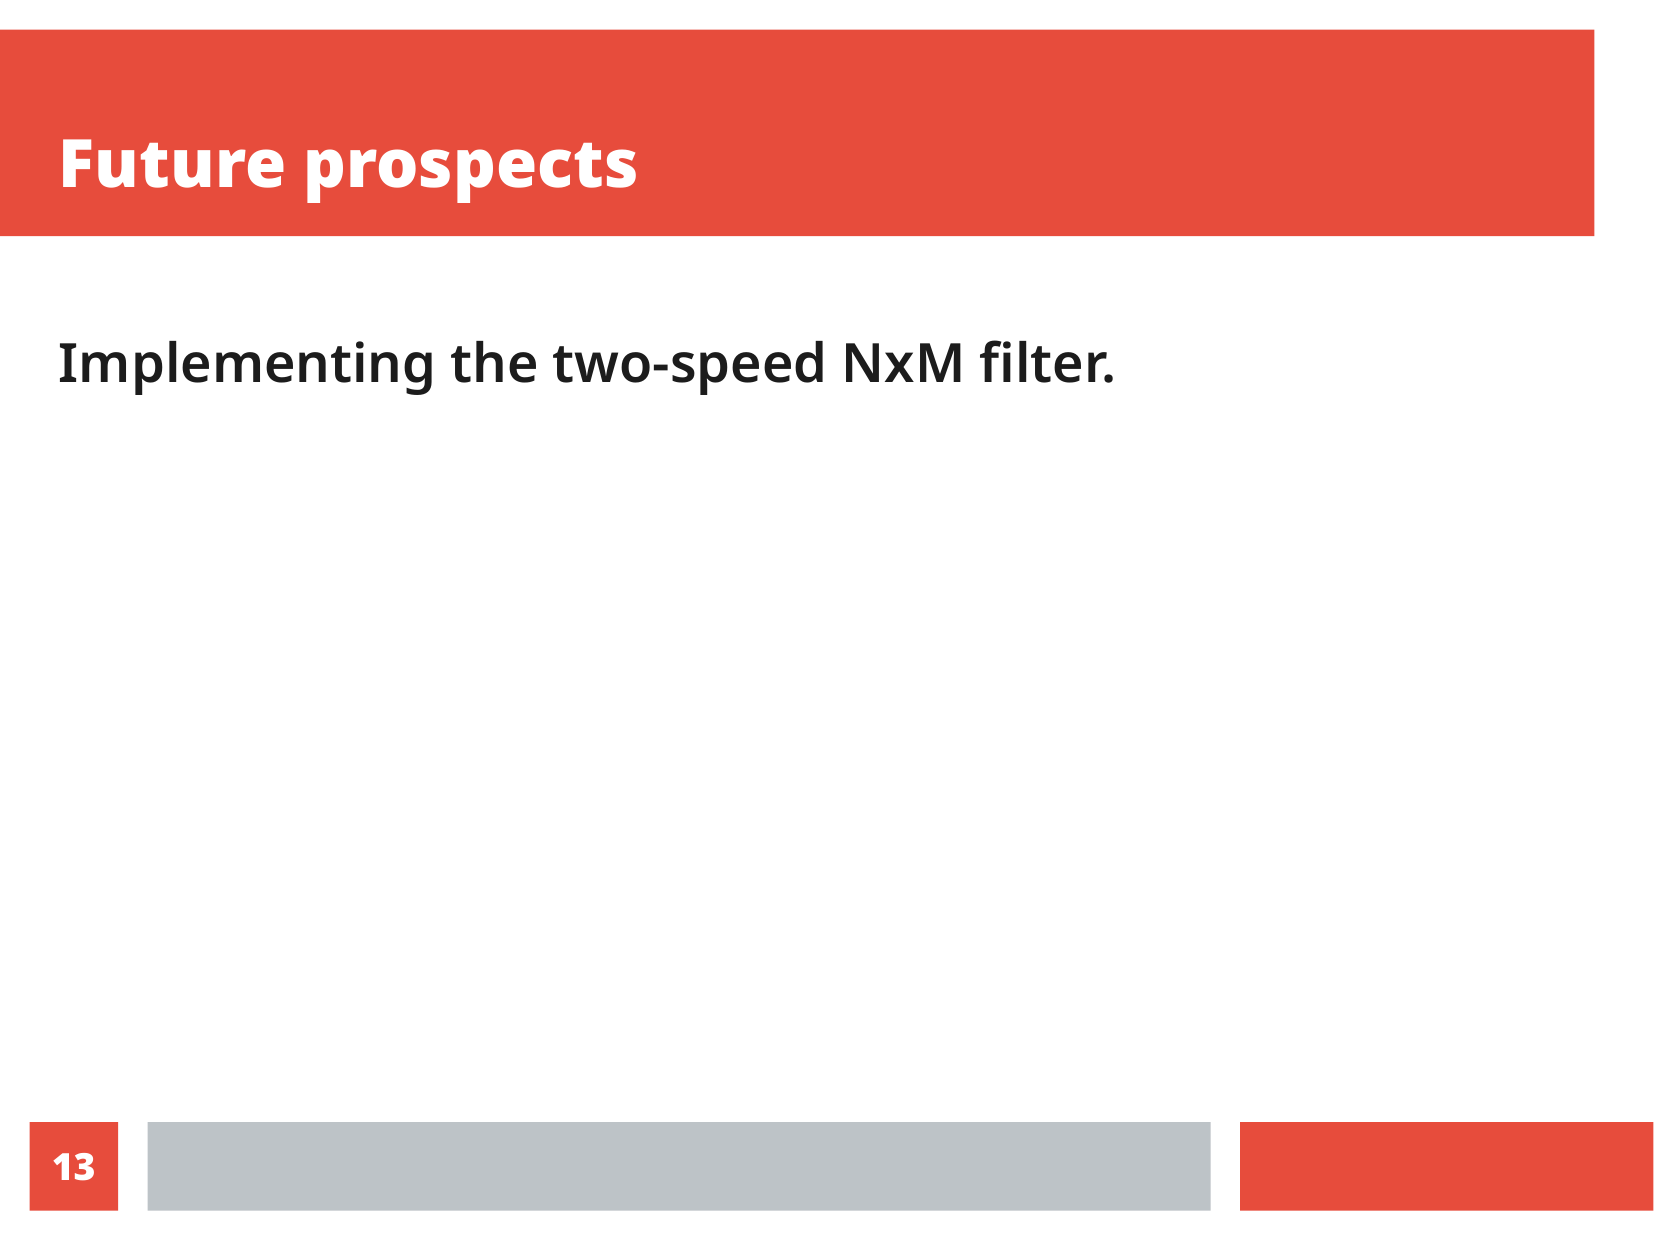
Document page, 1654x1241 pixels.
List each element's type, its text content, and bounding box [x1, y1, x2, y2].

title Future prospects [59, 59, 1595, 207]
list Implementing the two-speed NxM filter. [59, 324, 1565, 1093]
